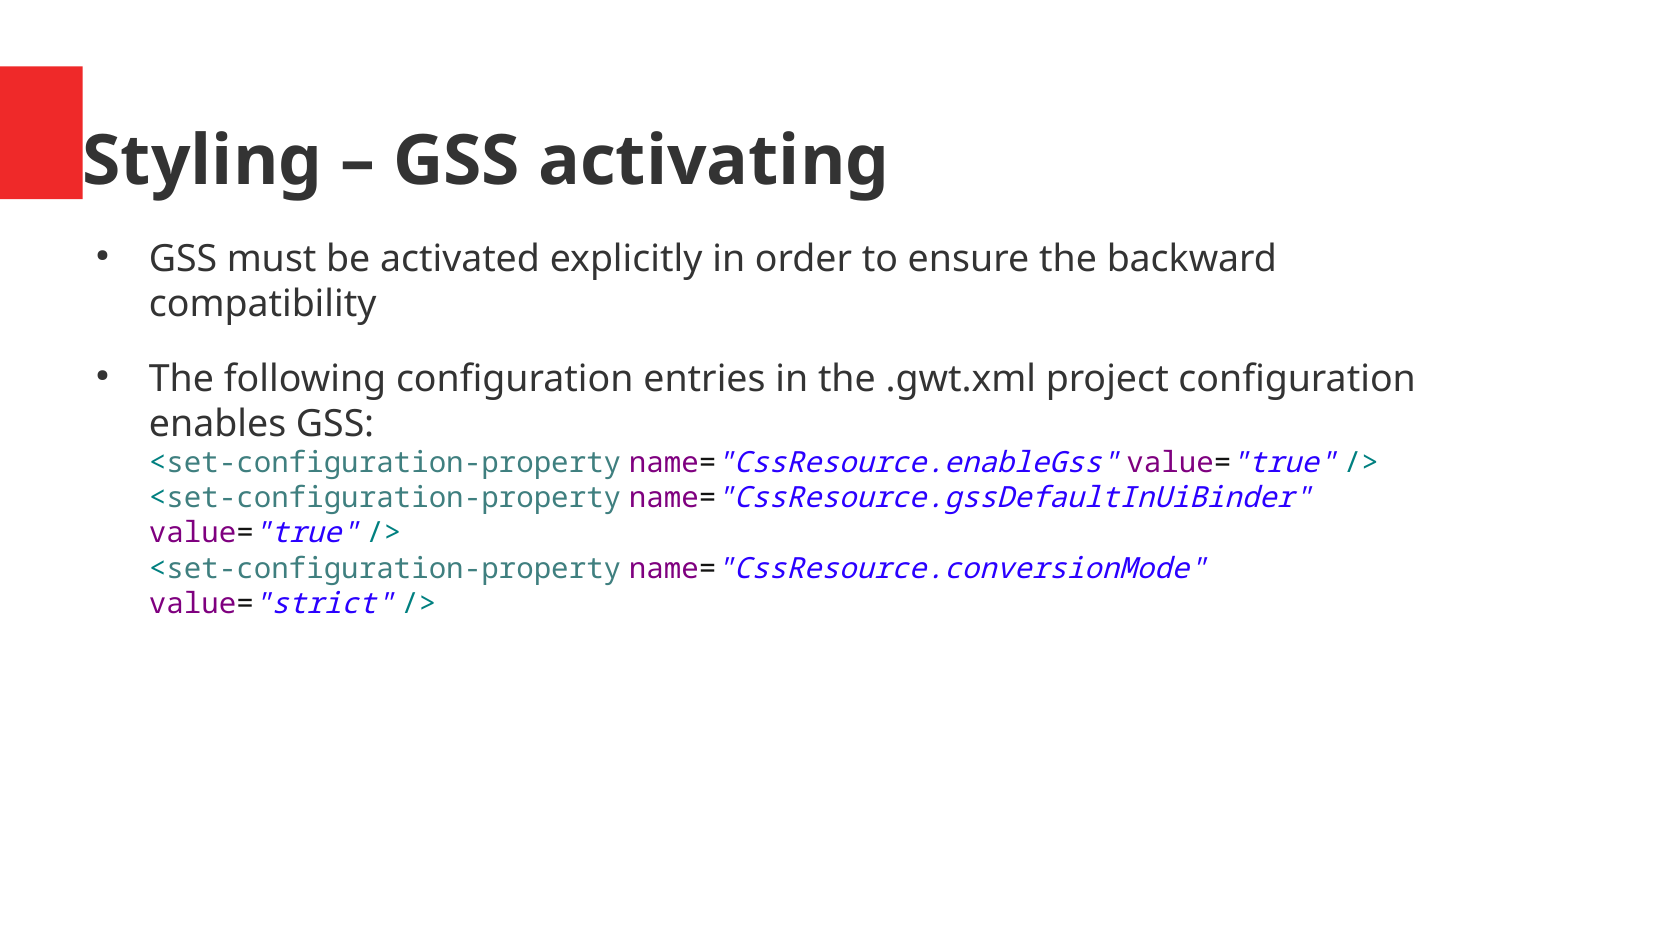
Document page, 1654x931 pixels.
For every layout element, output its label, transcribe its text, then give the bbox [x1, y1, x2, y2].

list GSS must be activated explicitly in order to ensure the backward compatibility The following configuration entries in the .gwt.xml project configuration enables GSS: <set-configuration-property name="CssResource.enableGss" value="true" /> <set-configuration-property name="CssResource.gssDefaultInUiBinder" value="true" /> <set-configuration-property name="CssResource.conversionMode" value="strict" /> [78, 234, 1498, 768]
title Styling – GSS activating [82, 33, 1571, 196]
